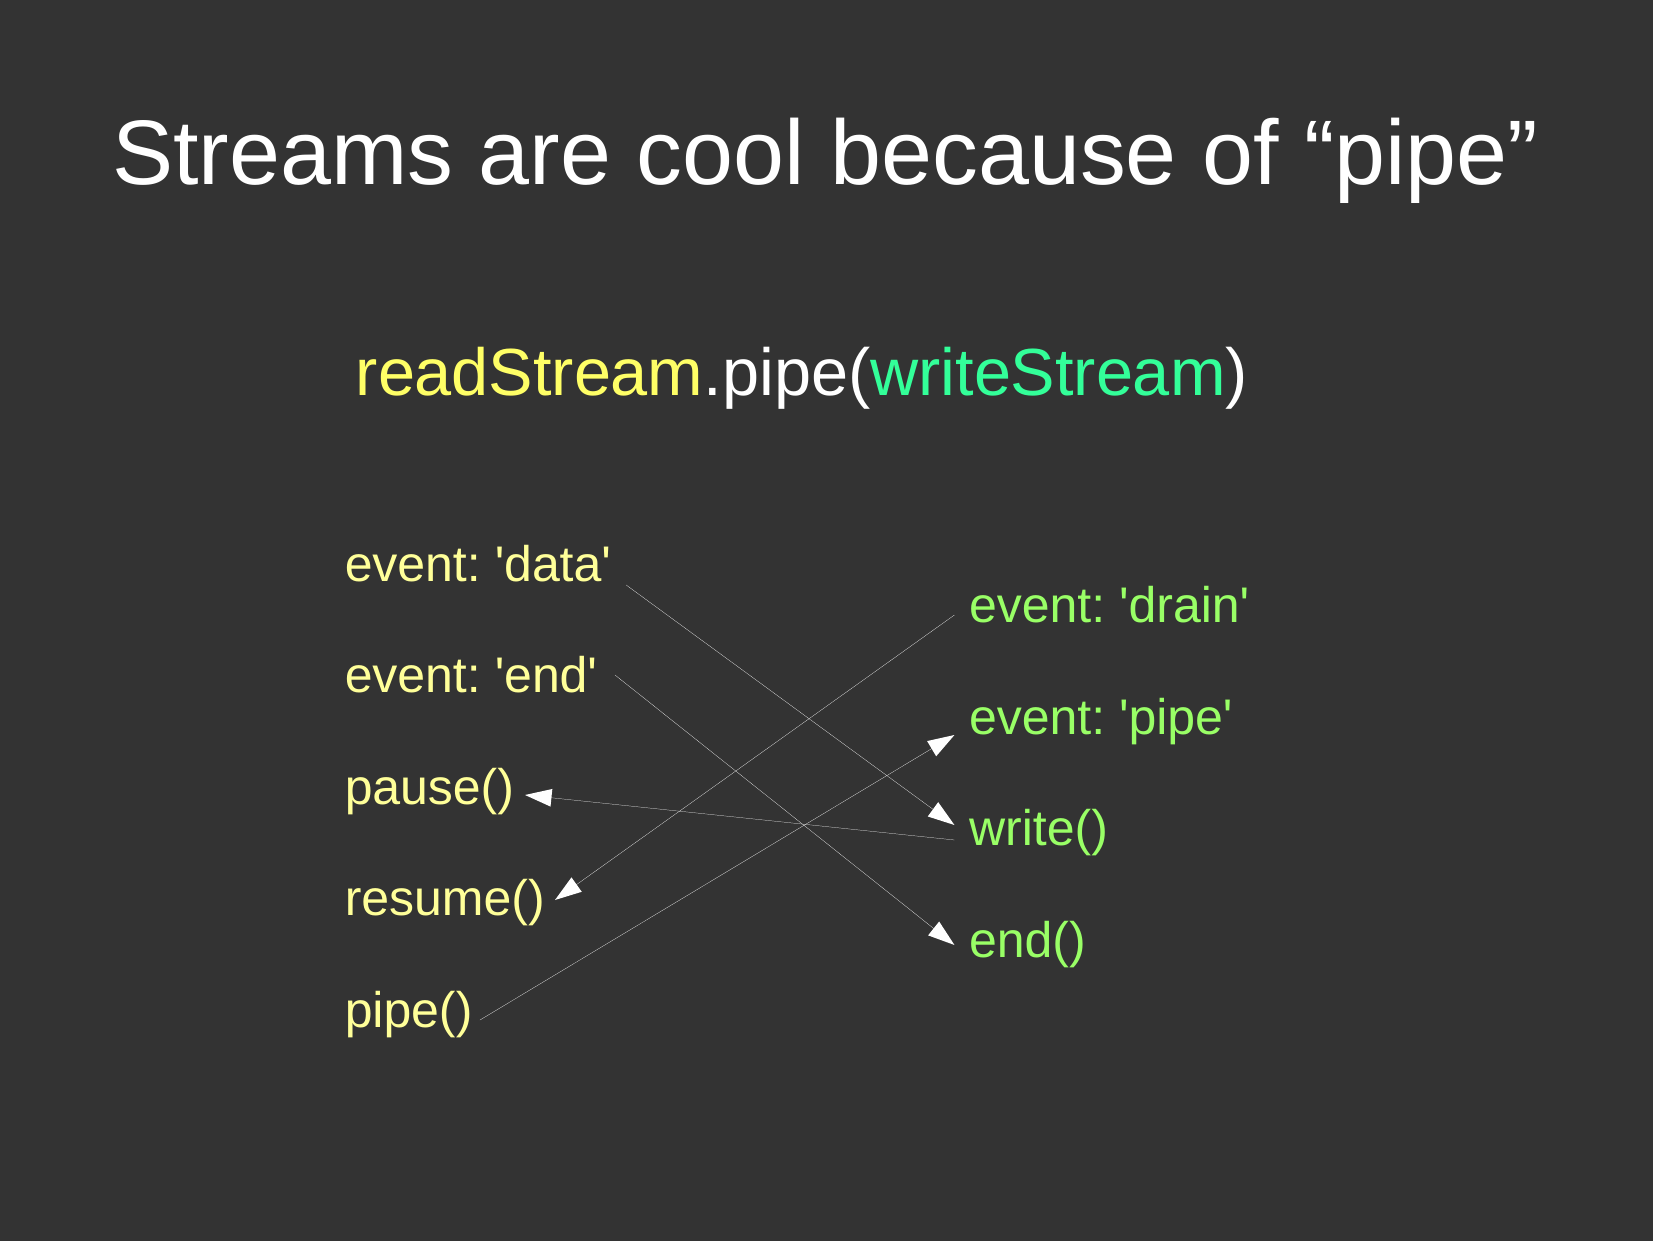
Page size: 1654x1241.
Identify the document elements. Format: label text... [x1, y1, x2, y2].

list readStream.pipe(writeStream) [285, 335, 1308, 466]
text_box event: 'drain' event: 'pipe' write() end() [954, 570, 1265, 1036]
text_box event: 'data' event: 'end' pause() resume() pipe() [330, 528, 627, 1051]
title Streams are cool because of “pipe” [82, 49, 1571, 257]
